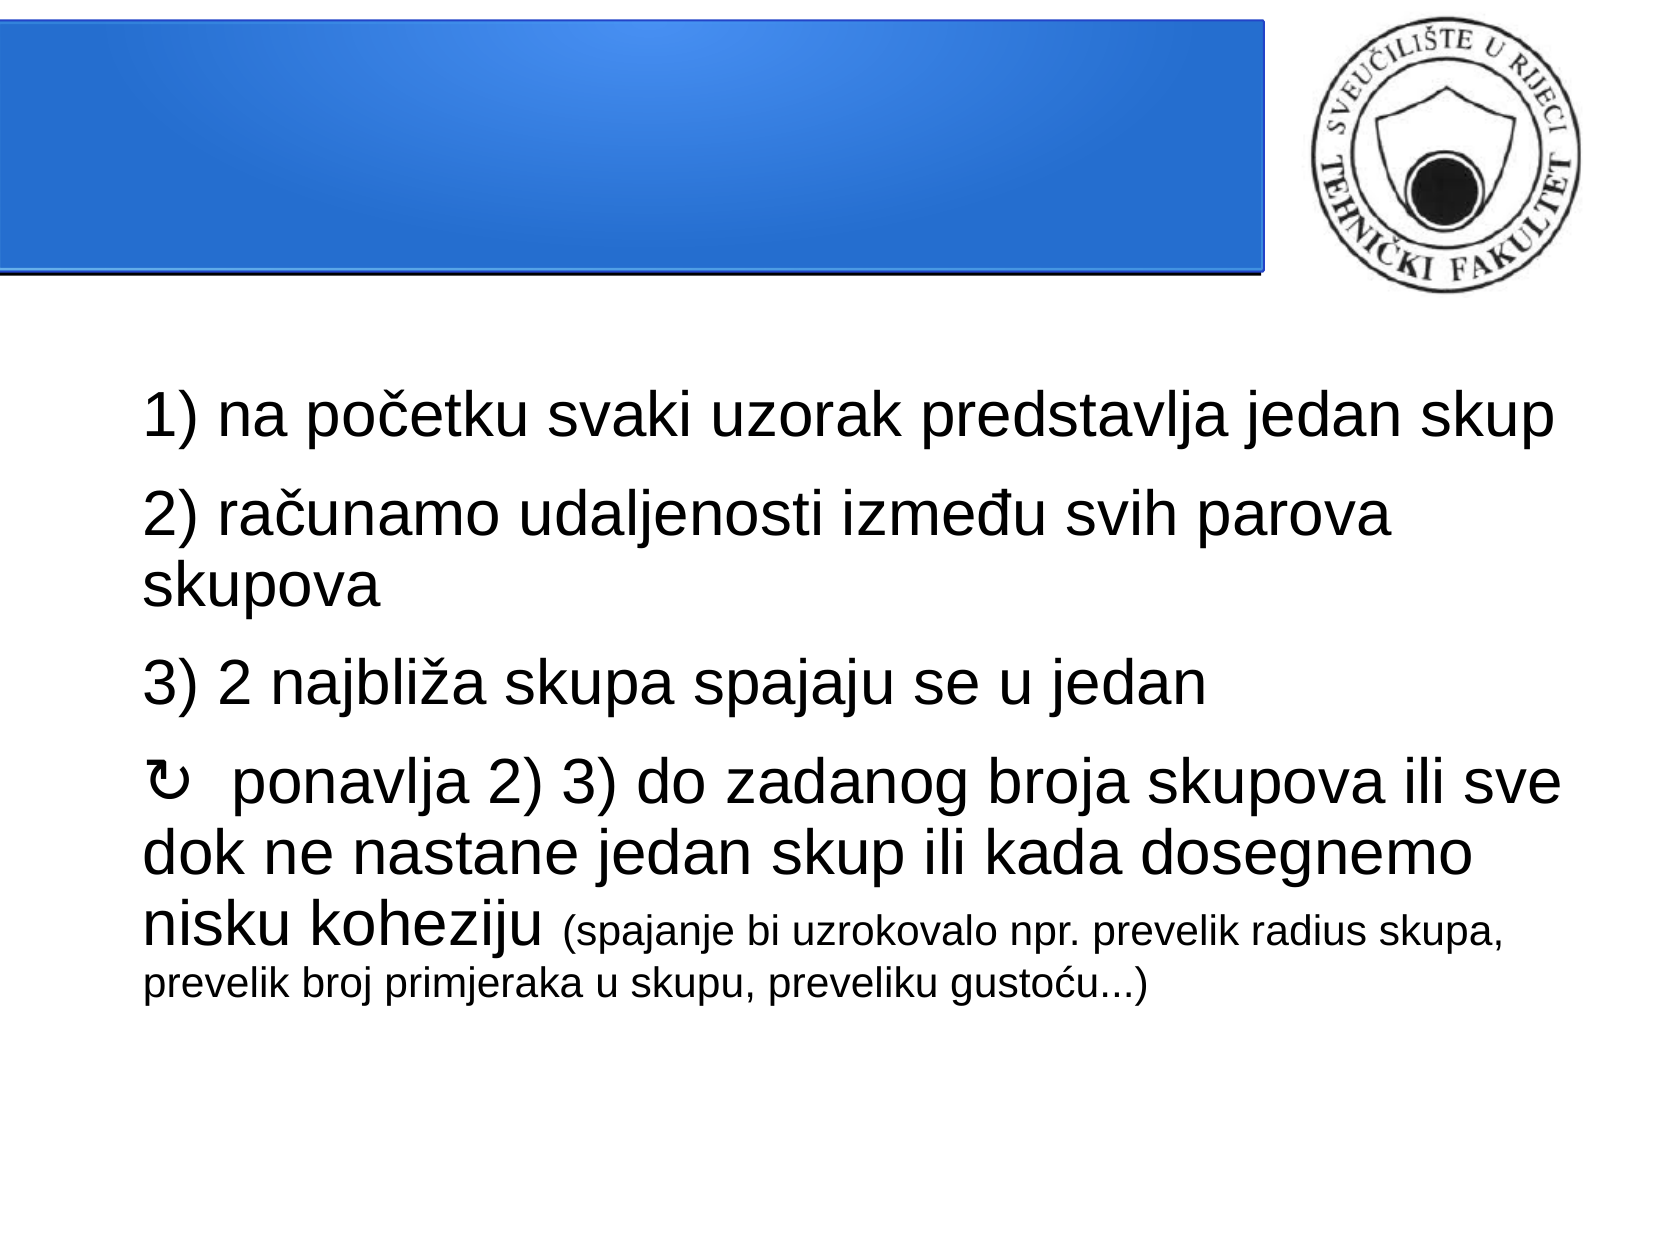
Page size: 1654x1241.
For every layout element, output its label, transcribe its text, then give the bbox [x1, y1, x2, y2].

picture [1277, 0, 1617, 298]
list 1) na početku svaki uzorak predstavlja jedan skup 2) računamo udaljenosti između svih parova skupova 3) 2 najbliža skupa spajaju se u jedan ↻ ponavlja 2) 3) do zadanog broja skupova ili sve dok ne nastane jedan skup ili kada dosegnemo nisku koheziju (spajanje bi uzrokovalo npr. prevelik radius skupa, prevelik broj primjeraka u skupu, preveliku gustoću...) [82, 379, 1571, 1099]
